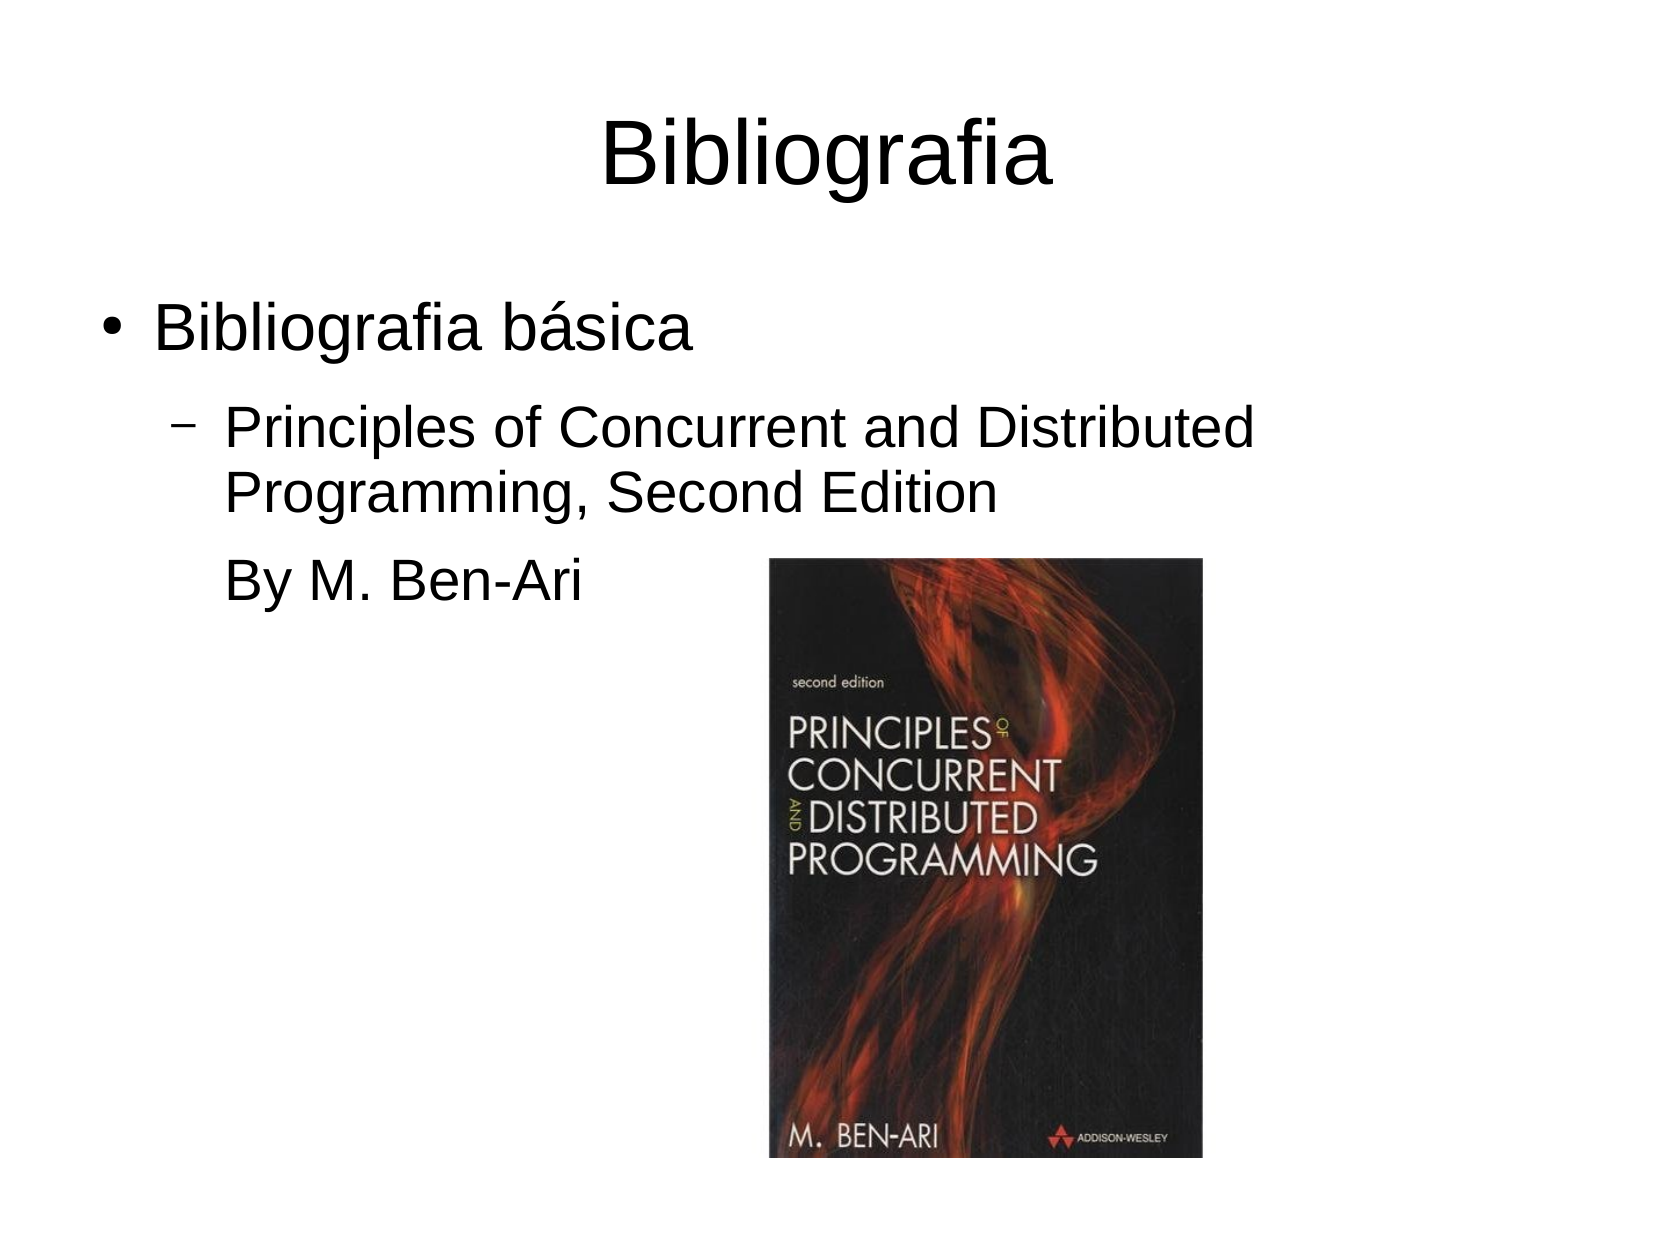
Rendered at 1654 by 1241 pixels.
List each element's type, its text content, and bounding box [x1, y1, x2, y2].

list Bibliografia básica Principles of Concurrent and Distributed Programming, Second Edition By M. Ben-Ari [82, 290, 1538, 1010]
picture [696, 558, 1276, 1158]
title Bibliografia [82, 49, 1571, 257]
